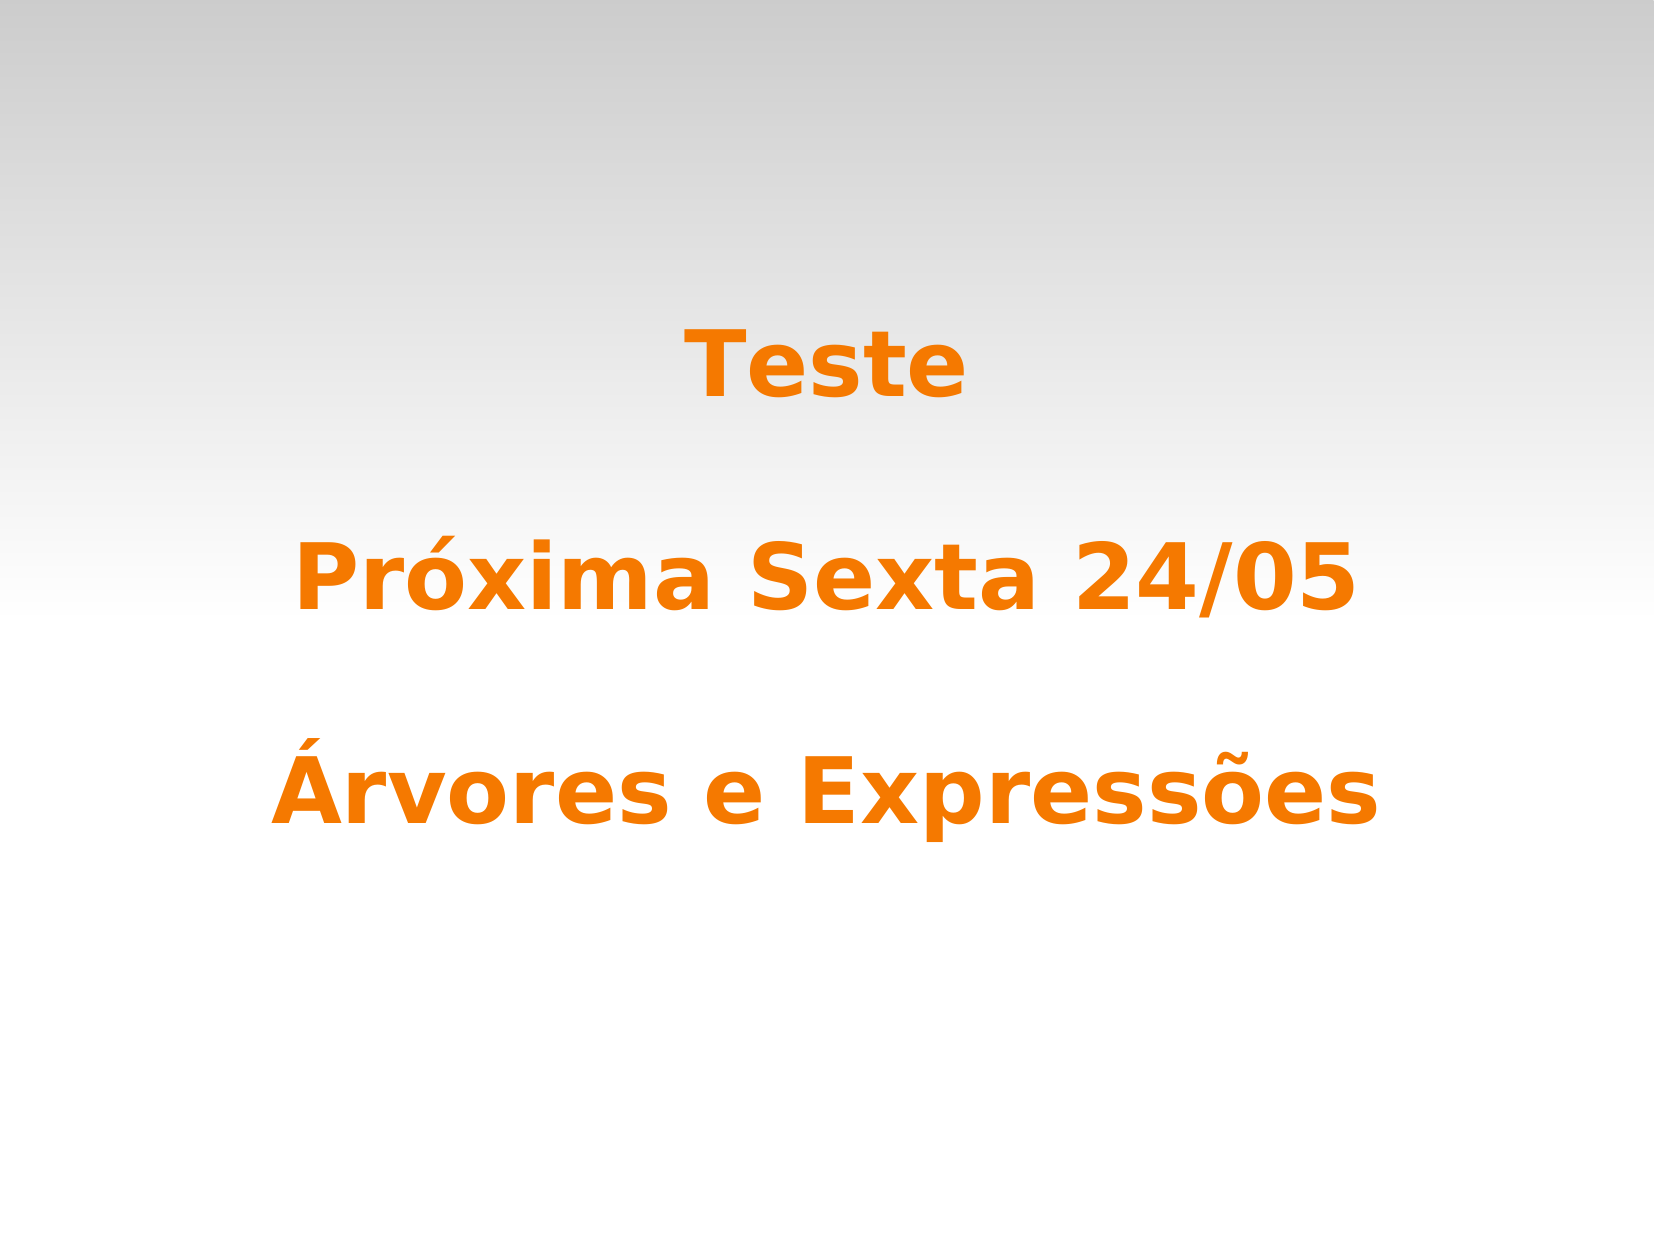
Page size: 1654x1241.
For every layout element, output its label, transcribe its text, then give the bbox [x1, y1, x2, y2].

title Teste Próxima Sexta 24/05 Árvores e Expressões [82, 203, 1571, 953]
